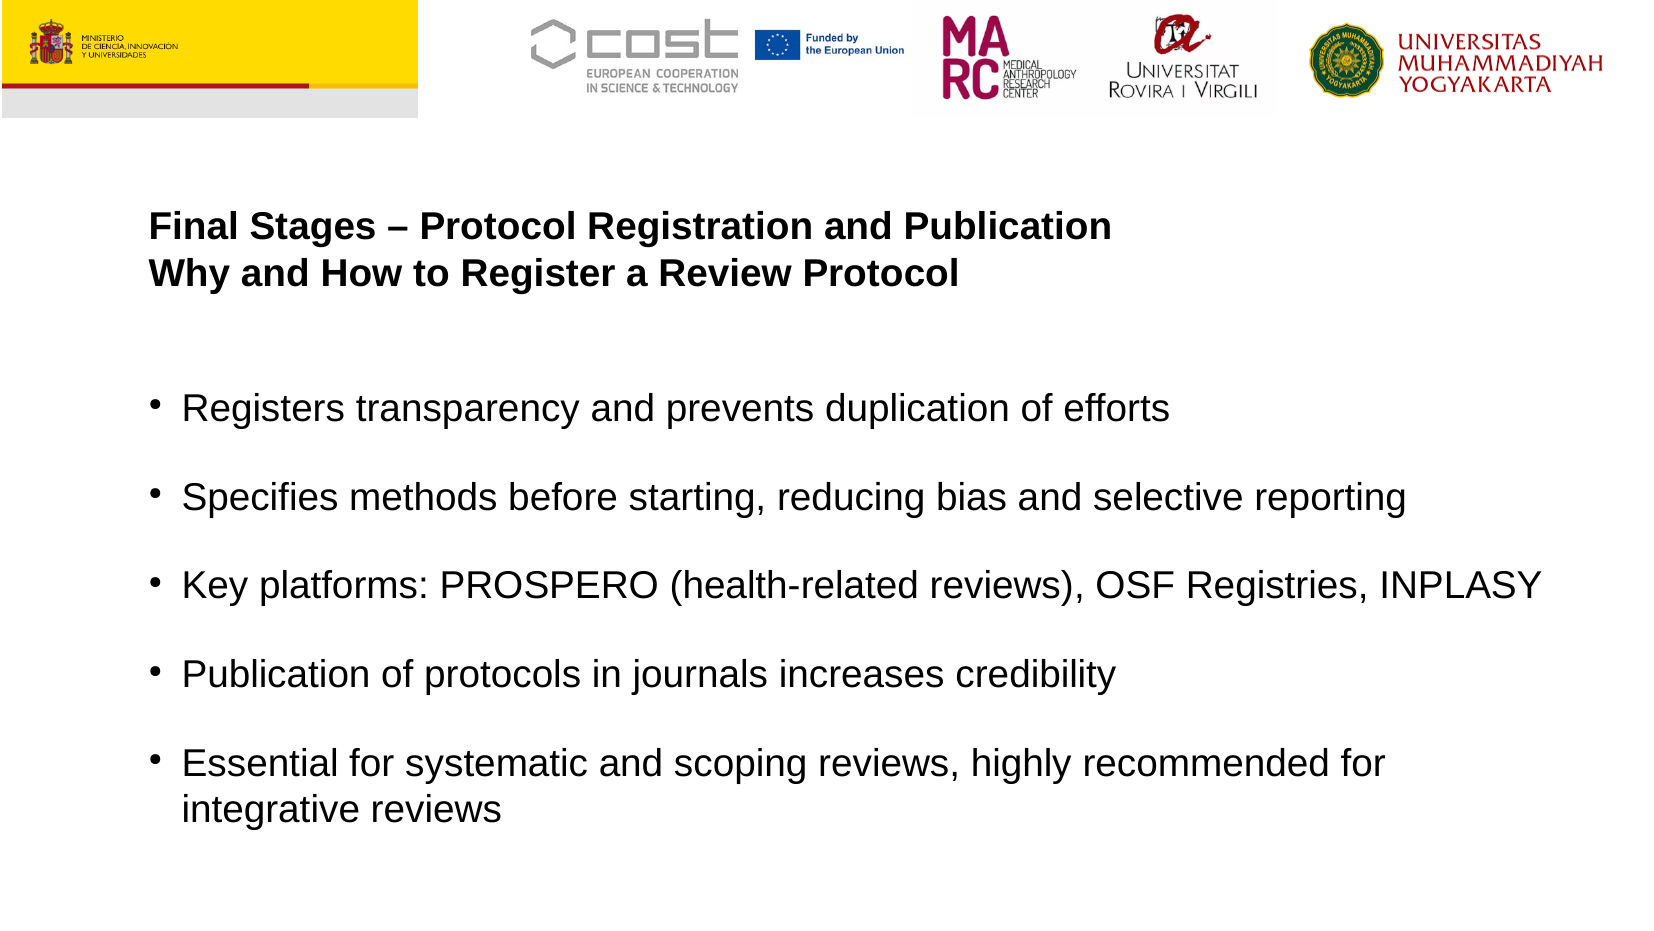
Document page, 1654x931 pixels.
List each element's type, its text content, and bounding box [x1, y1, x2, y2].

text_box Final Stages – Protocol Registration and Publication Why and How to Register a Review Protocol Registers transparency and prevents duplication of efforts Specifies methods before starting, reducing bias and selective reporting Key platforms: PROSPERO (health-related reviews), OSF Registries, INPLASY Publication of protocols in journals increases credibility Essential for systematic and scoping reviews, highly recommended for integrative reviews [82, 200, 1552, 845]
picture [2, 0, 1278, 119]
picture [1302, 14, 1613, 112]
